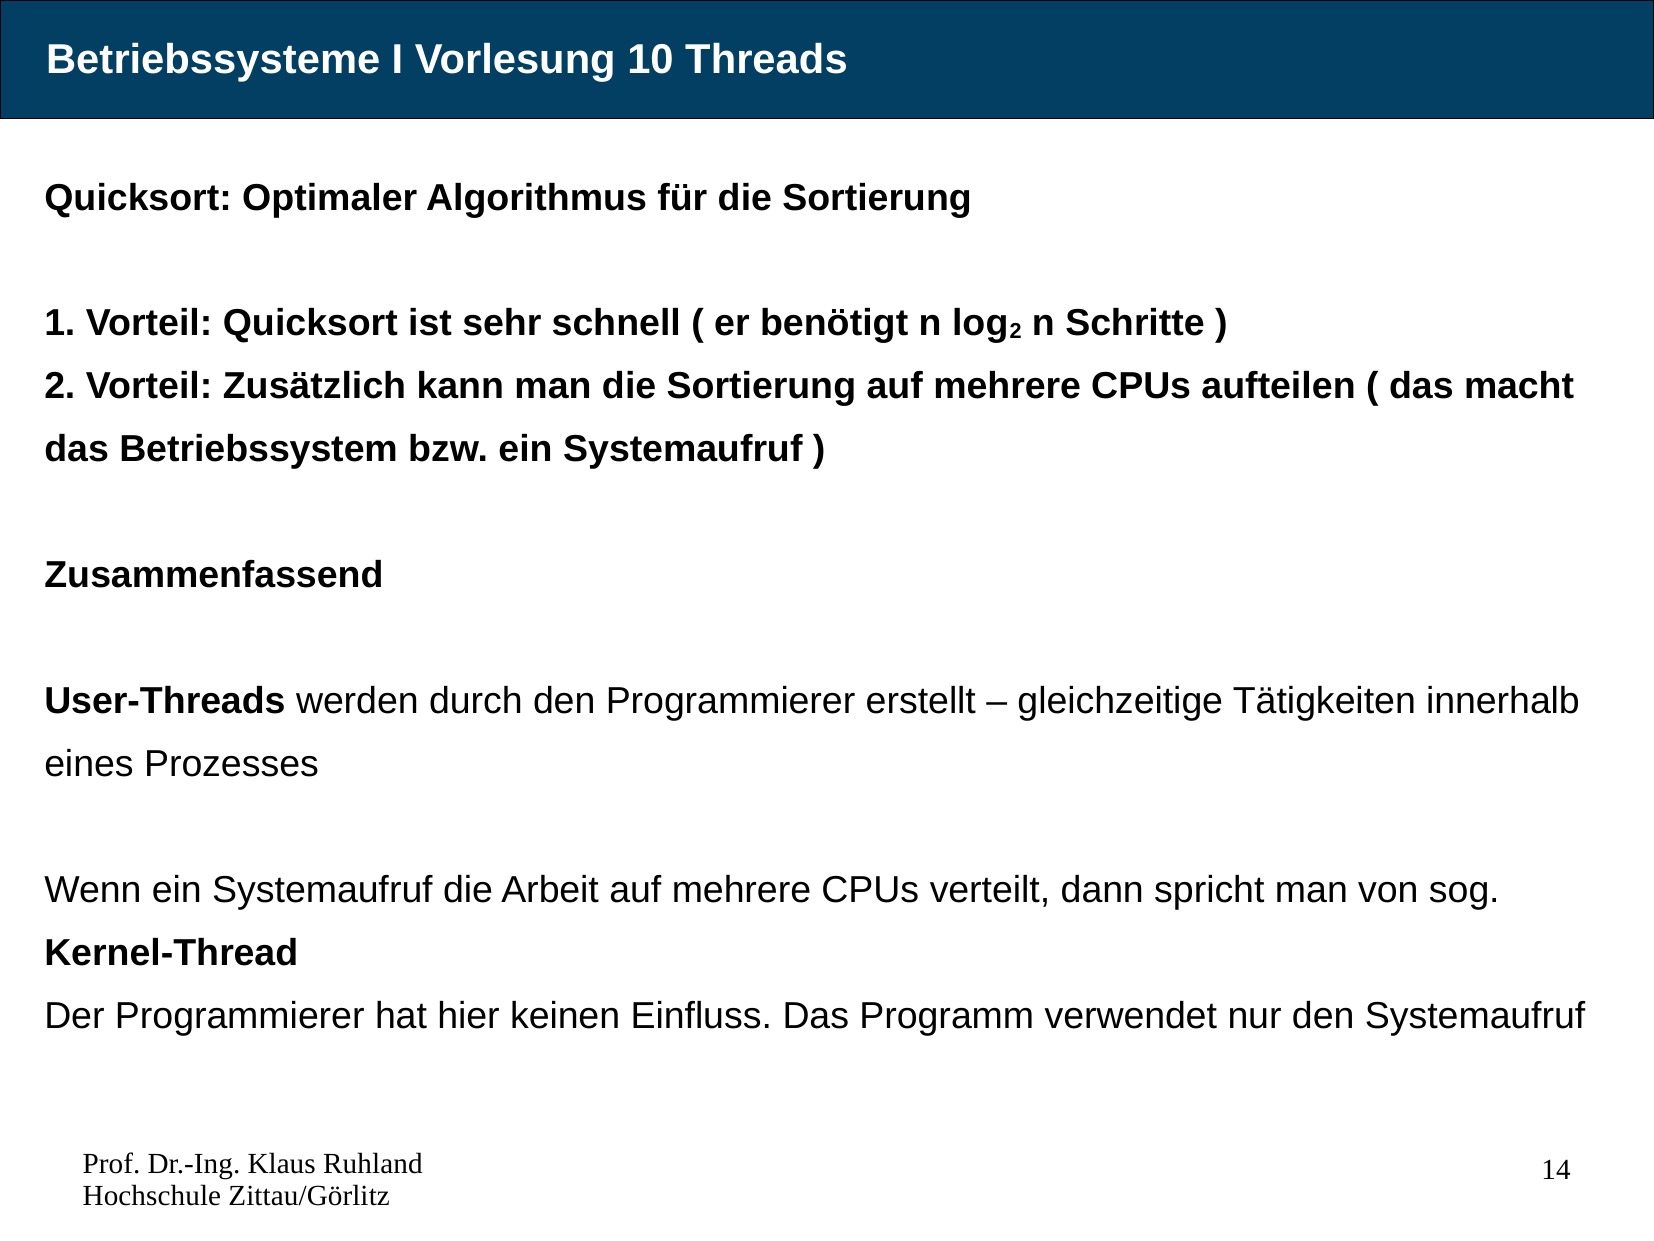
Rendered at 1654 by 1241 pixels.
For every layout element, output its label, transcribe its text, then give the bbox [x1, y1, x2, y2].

text_box Quicksort: Optimaler Algorithmus für die Sortierung 1. Vorteil: Quicksort ist sehr schnell ( er benötigt n log2 n Schritte ) 2. Vorteil: Zusätzlich kann man die Sortierung auf mehrere CPUs aufteilen ( das macht das Betriebssystem bzw. ein Systemaufruf ) Zusammenfassend User-Threads werden durch den Programmierer erstellt – gleichzeitige Tätigkeiten innerhalb eines Prozesses Wenn ein Systemaufruf die Arbeit auf mehrere CPUs verteilt, dann spricht man von sog. Kernel-Thread Der Programmierer hat hier keinen Einfluss. Das Programm verwendet nur den Systemaufruf [29, 147, 1625, 1241]
